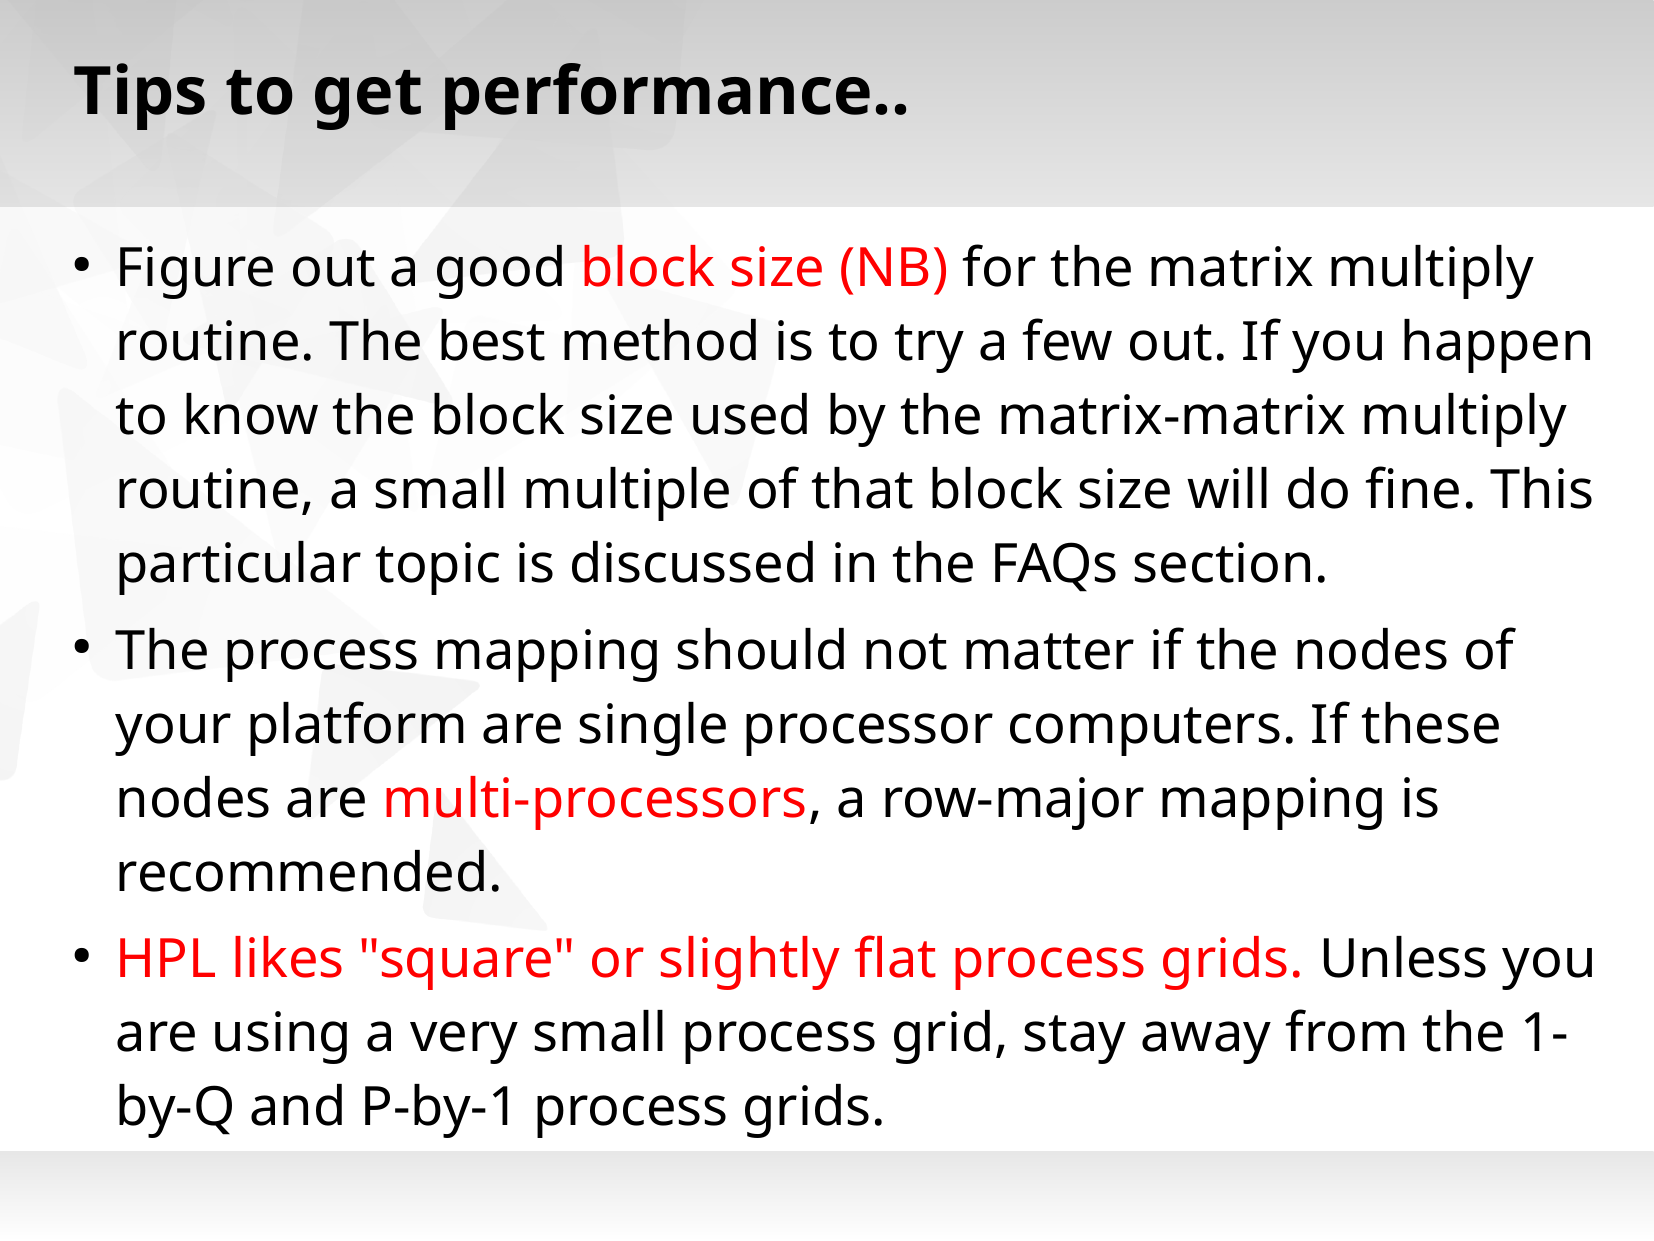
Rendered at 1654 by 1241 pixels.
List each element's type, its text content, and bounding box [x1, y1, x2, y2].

picture [0, 0, 783, 931]
title Tips to get performance.. [73, 0, 1563, 185]
list Figure out a good block size (NB) for the matrix multiply routine. The best method is to try a few out. If you happen to know the block size used by the matrix-matrix multiply routine, a small multiple of that block size will do fine. This particular topic is discussed in the FAQs section. The process mapping should not matter if the nodes of your platform are single processor computers. If these nodes are multi-processors, a row-major mapping is recommended. HPL likes "square" or slightly flat process grids. Unless you are using a very small process grid, stay away from the 1-by-Q and P-by-1 process grids. [72, 228, 1610, 903]
